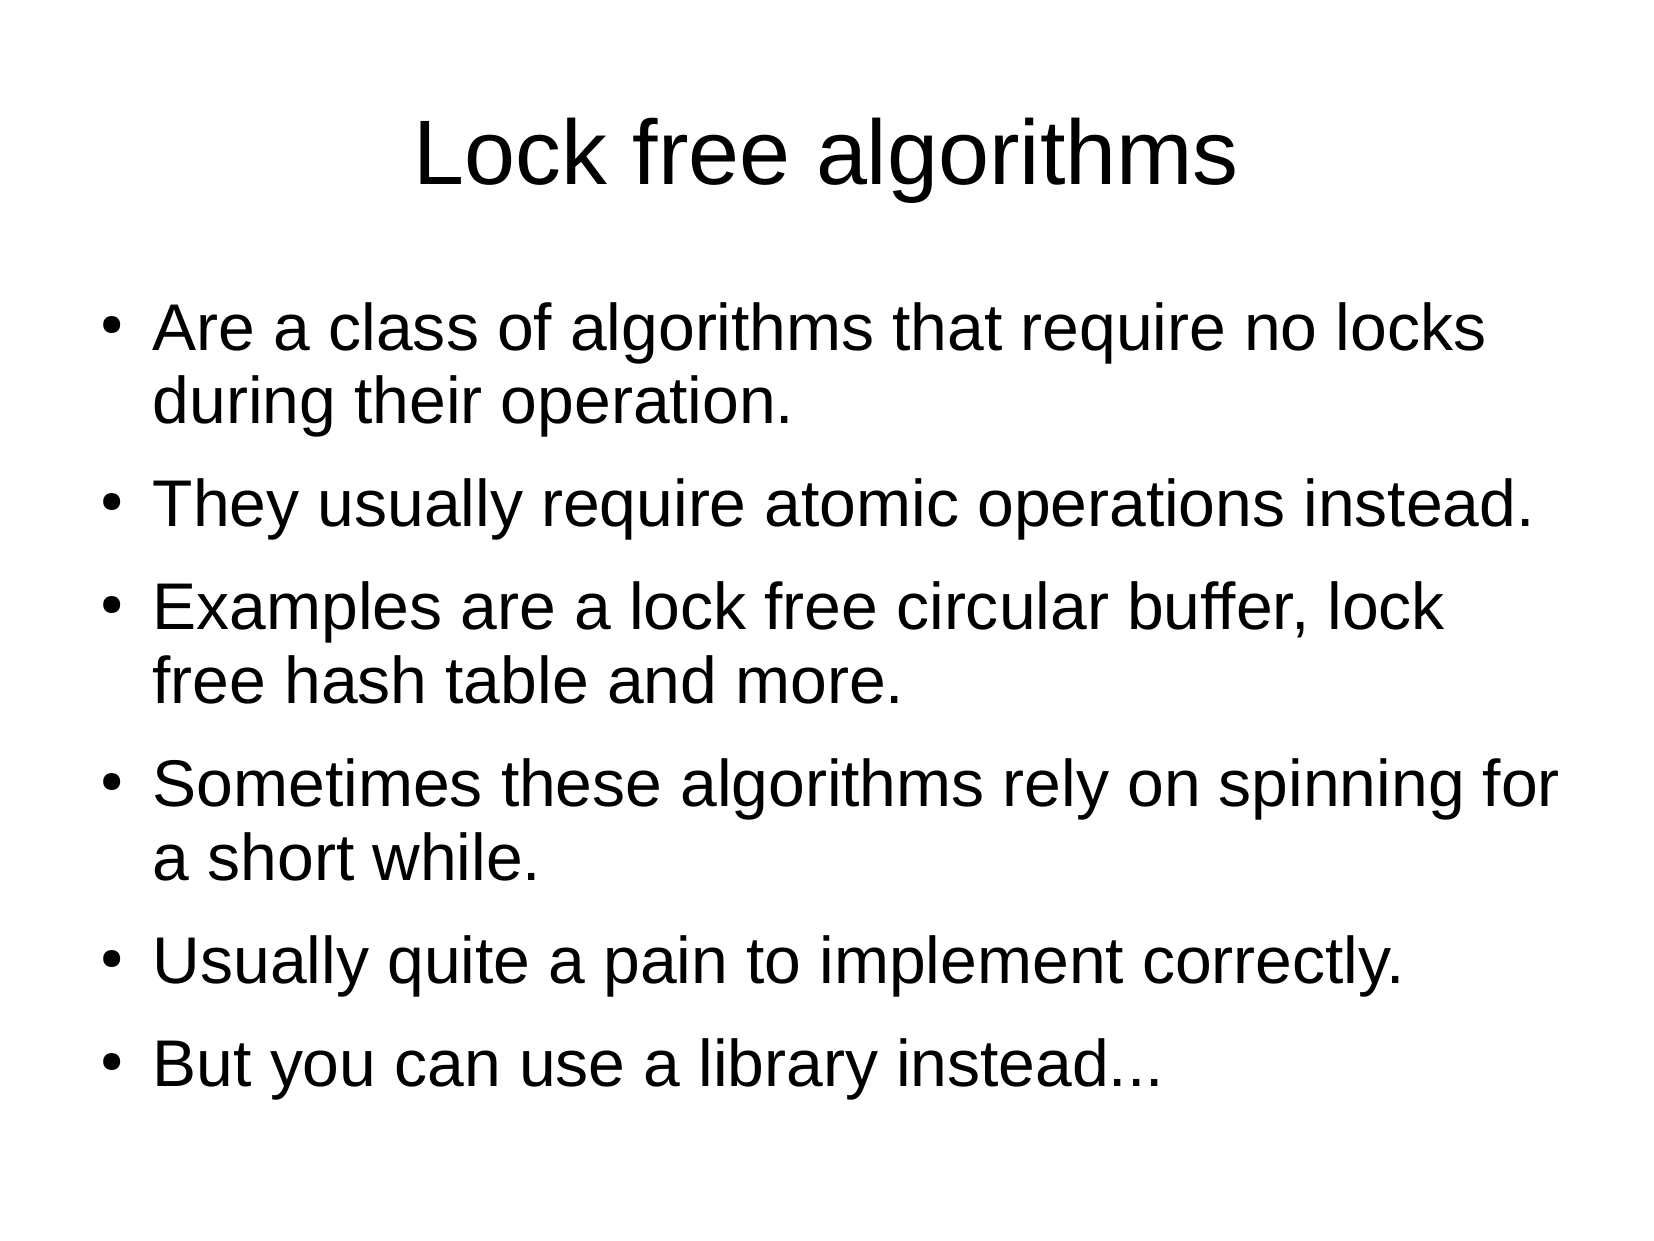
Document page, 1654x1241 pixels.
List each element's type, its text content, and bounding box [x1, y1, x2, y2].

list Are a class of algorithms that require no locks during their operation. They usually require atomic operations instead. Examples are a lock free circular buffer, lock free hash table and more. Sometimes these algorithms rely on spinning for a short while. Usually quite a pain to implement correctly. But you can use a library instead... [82, 290, 1571, 1109]
title Lock free algorithms [82, 49, 1571, 257]
